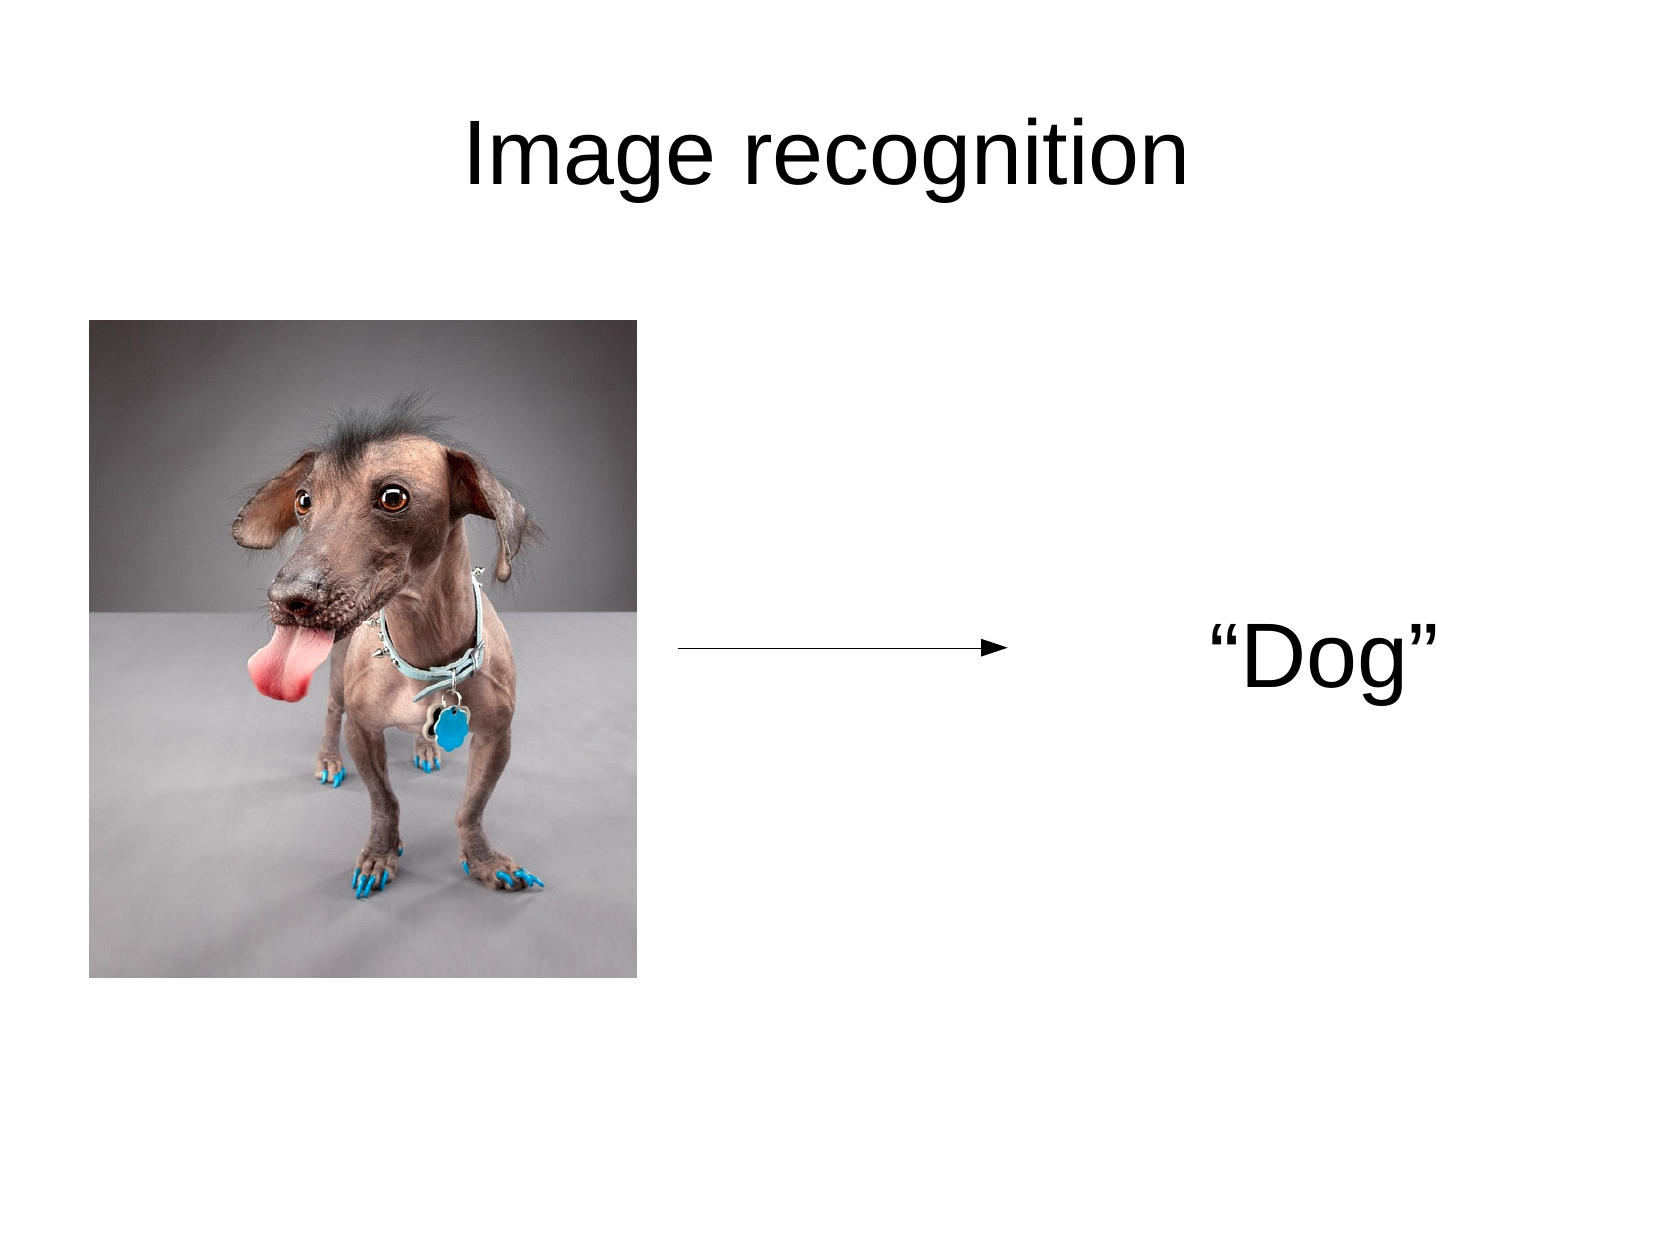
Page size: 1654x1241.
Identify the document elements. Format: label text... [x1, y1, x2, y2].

picture [89, 320, 637, 978]
title Image recognition [82, 49, 1571, 257]
text_box “Dog” [1049, 604, 1600, 708]
